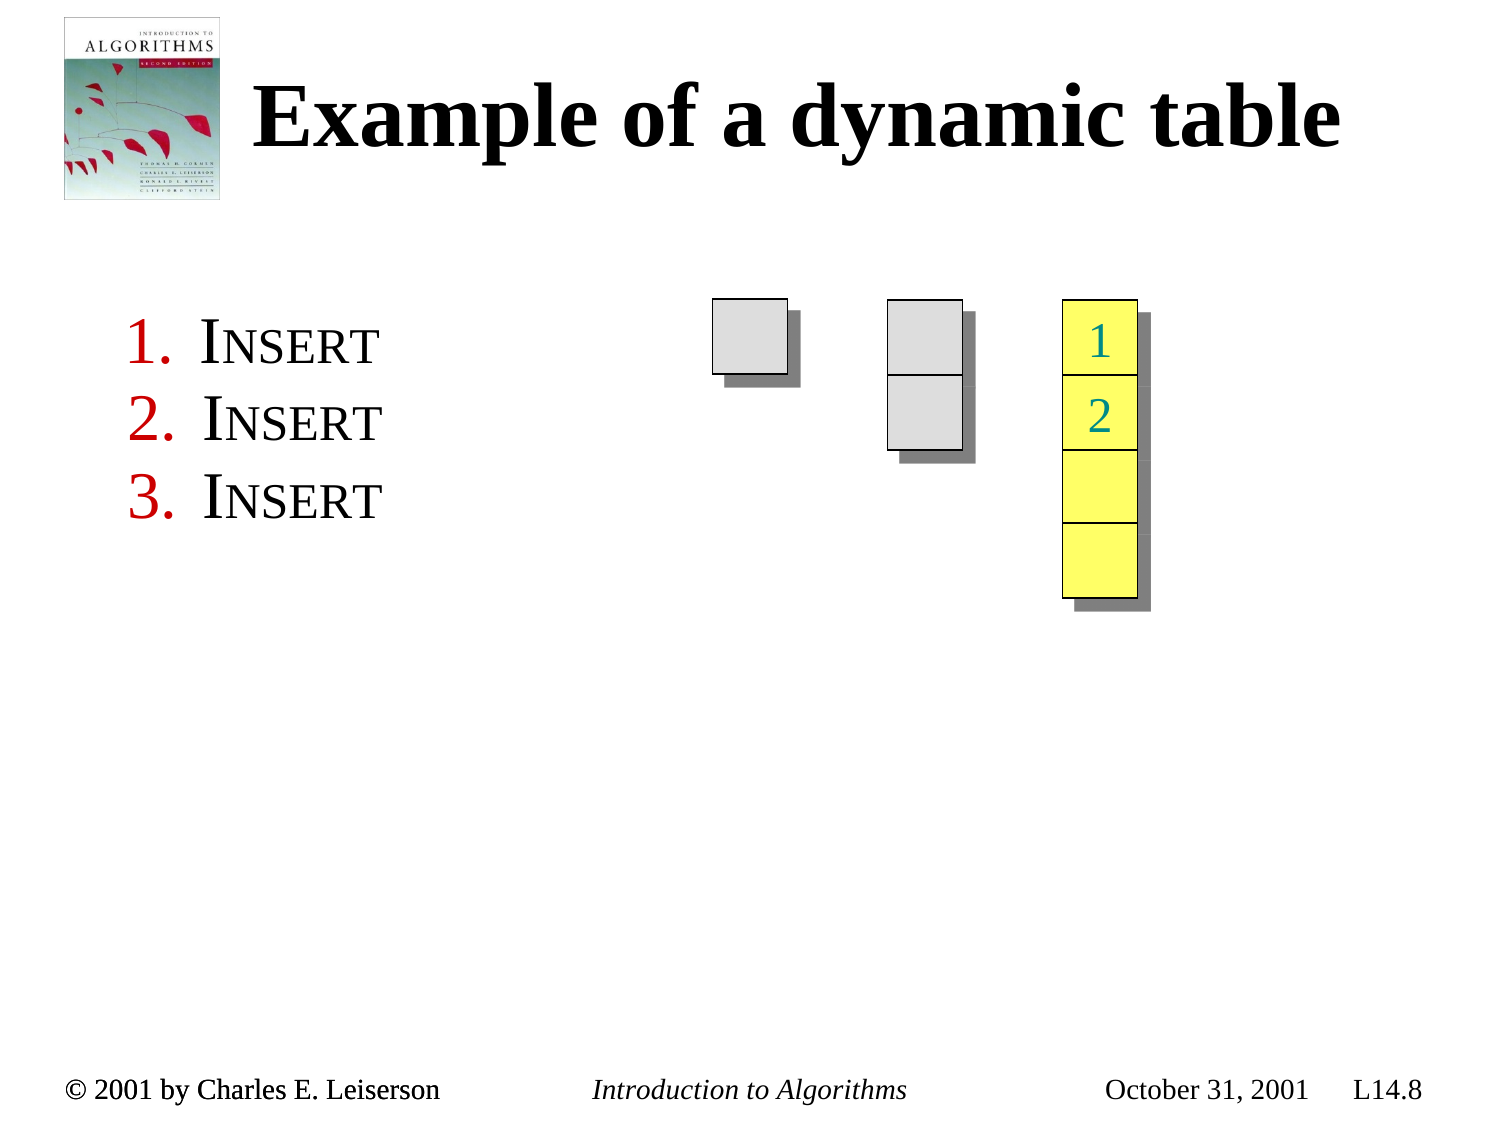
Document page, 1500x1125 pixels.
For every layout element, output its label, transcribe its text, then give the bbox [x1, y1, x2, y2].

text_box INSERT [109, 289, 395, 385]
text_box Introduction to Algorithms [577, 1062, 923, 1113]
text_box [887, 299, 963, 451]
text_box INSERT [112, 443, 398, 540]
text_box 2 [1062, 376, 1138, 451]
text_box 1 [1062, 299, 1138, 376]
text_box October 31, 2001 L14.<number> [982, 1062, 1438, 1113]
title Example of a dynamic table [237, 24, 1475, 213]
text_box INSERT [112, 366, 398, 443]
text_box [712, 298, 788, 374]
text_box [1062, 451, 1138, 598]
picture [64, 17, 220, 200]
